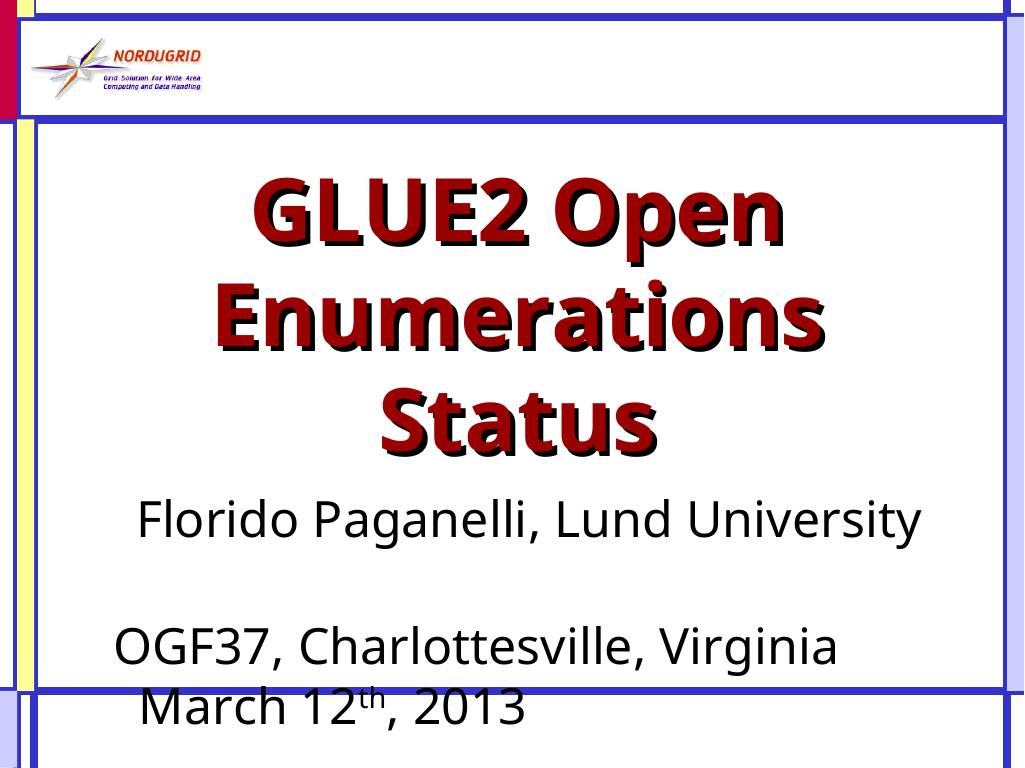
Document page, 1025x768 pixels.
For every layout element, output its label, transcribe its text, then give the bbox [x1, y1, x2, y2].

title GLUE2 Open Enumerations Status [60, 135, 961, 480]
picture [27, 34, 205, 101]
list Florido Paganelli, Lund University OGF37, Charlottesville, Virginia March 12th, 2013 [60, 480, 961, 695]
